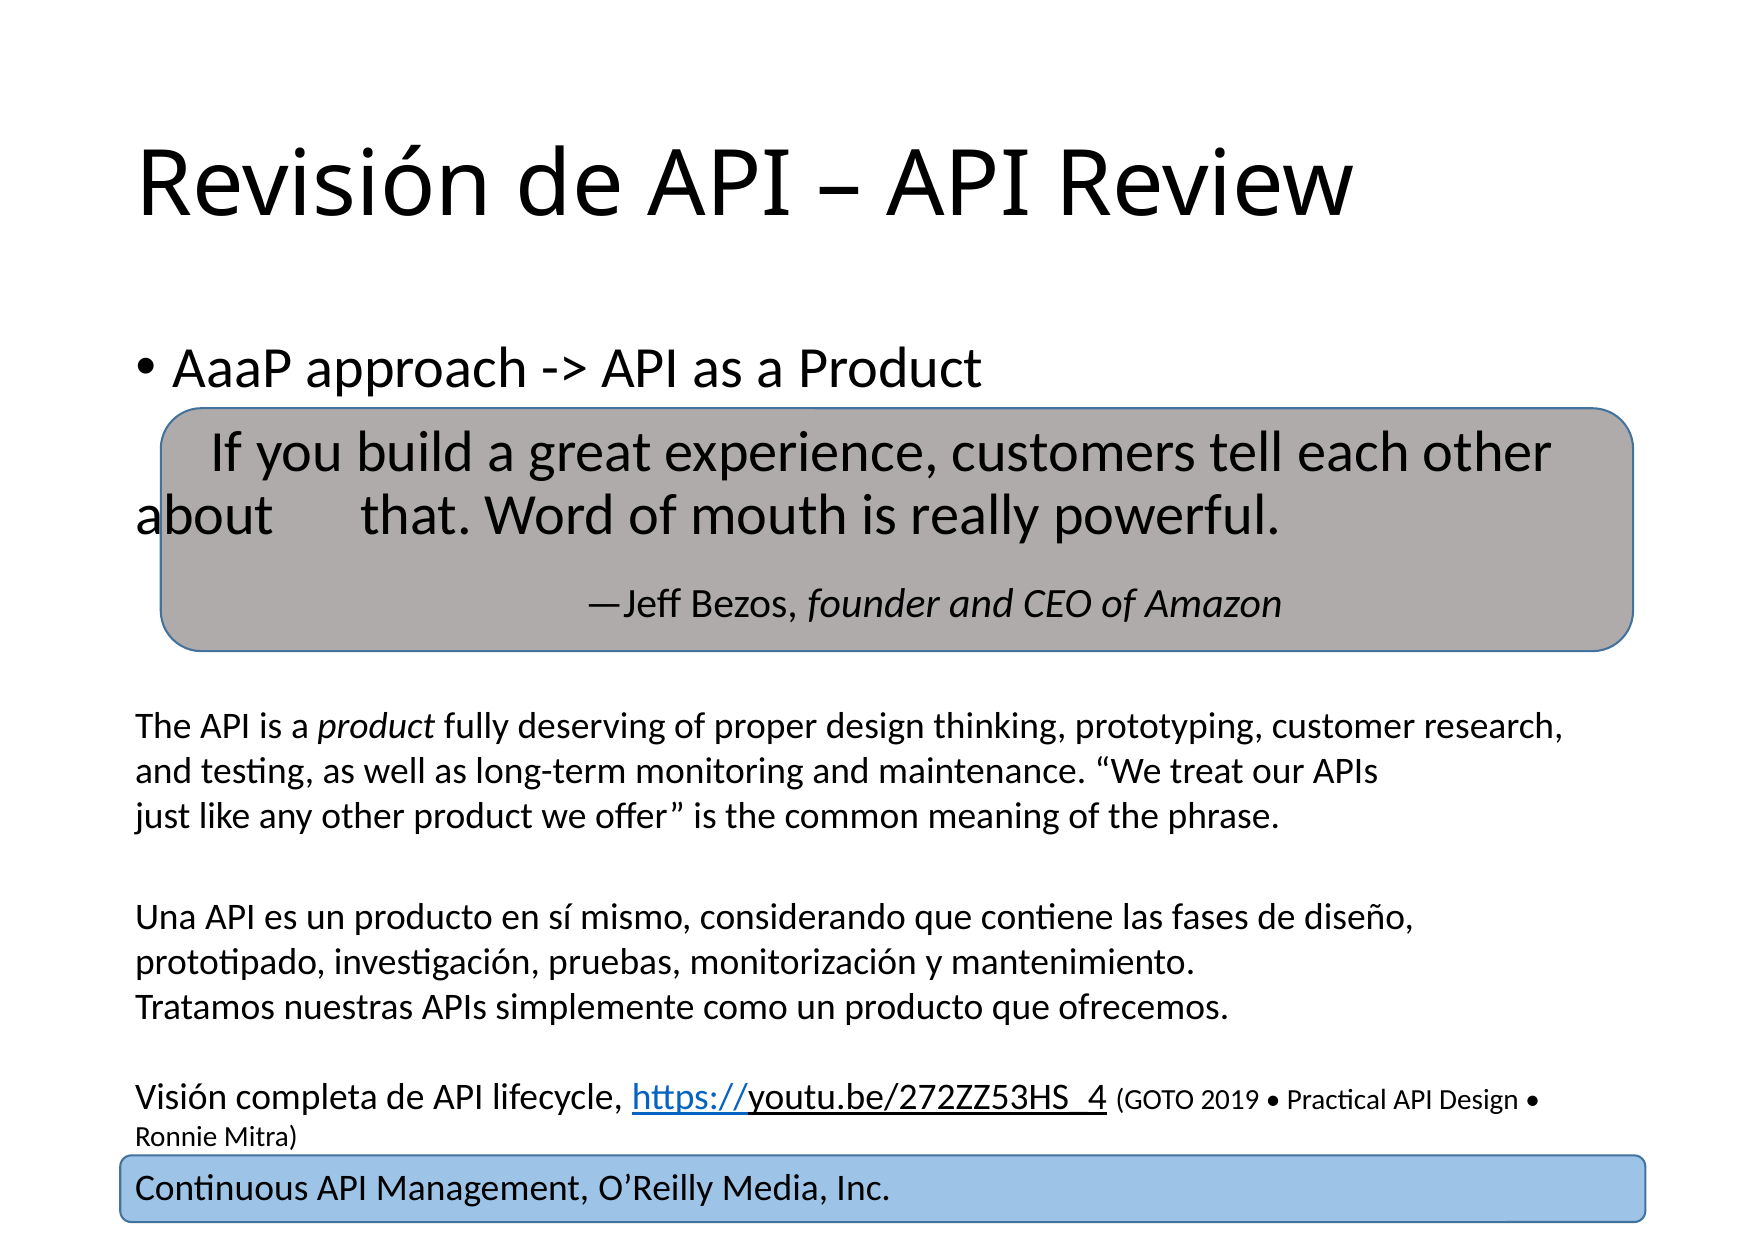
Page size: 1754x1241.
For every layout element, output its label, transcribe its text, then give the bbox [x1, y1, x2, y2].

text_box [121, 1155, 1646, 1223]
list AaaP approach -> API as a Product If you build a great experience, customers tell each other about that. Word of mouth is really powerful. —Jeff Bezos, founder and CEO of Amazon [120, 330, 1634, 669]
text_box Continuous API Management, O’Reilly Media, Inc. [120, 1155, 1594, 1216]
text_box The API is a product fully deserving of proper design thinking, prototyping, customer research, and testing, as well as long-term monitoring and maintenance. “We treat our APIs just like any other product we offer” is the common meaning of the phrase. [120, 693, 1594, 844]
text_box Una API es un producto en sí mismo, considerando que contiene las fases de diseño, prototipado, investigación, pruebas, monitorización y mantenimiento. Tratamos nuestras APIs simplemente como un producto que ofrecemos. Visión completa de API lifecycle, https://youtu.be/272ZZ53HS_4 (GOTO 2019 • Practical API Design • Ronnie Mitra) [120, 884, 1594, 1155]
title Revisión de API – API Review [120, 65, 1634, 306]
